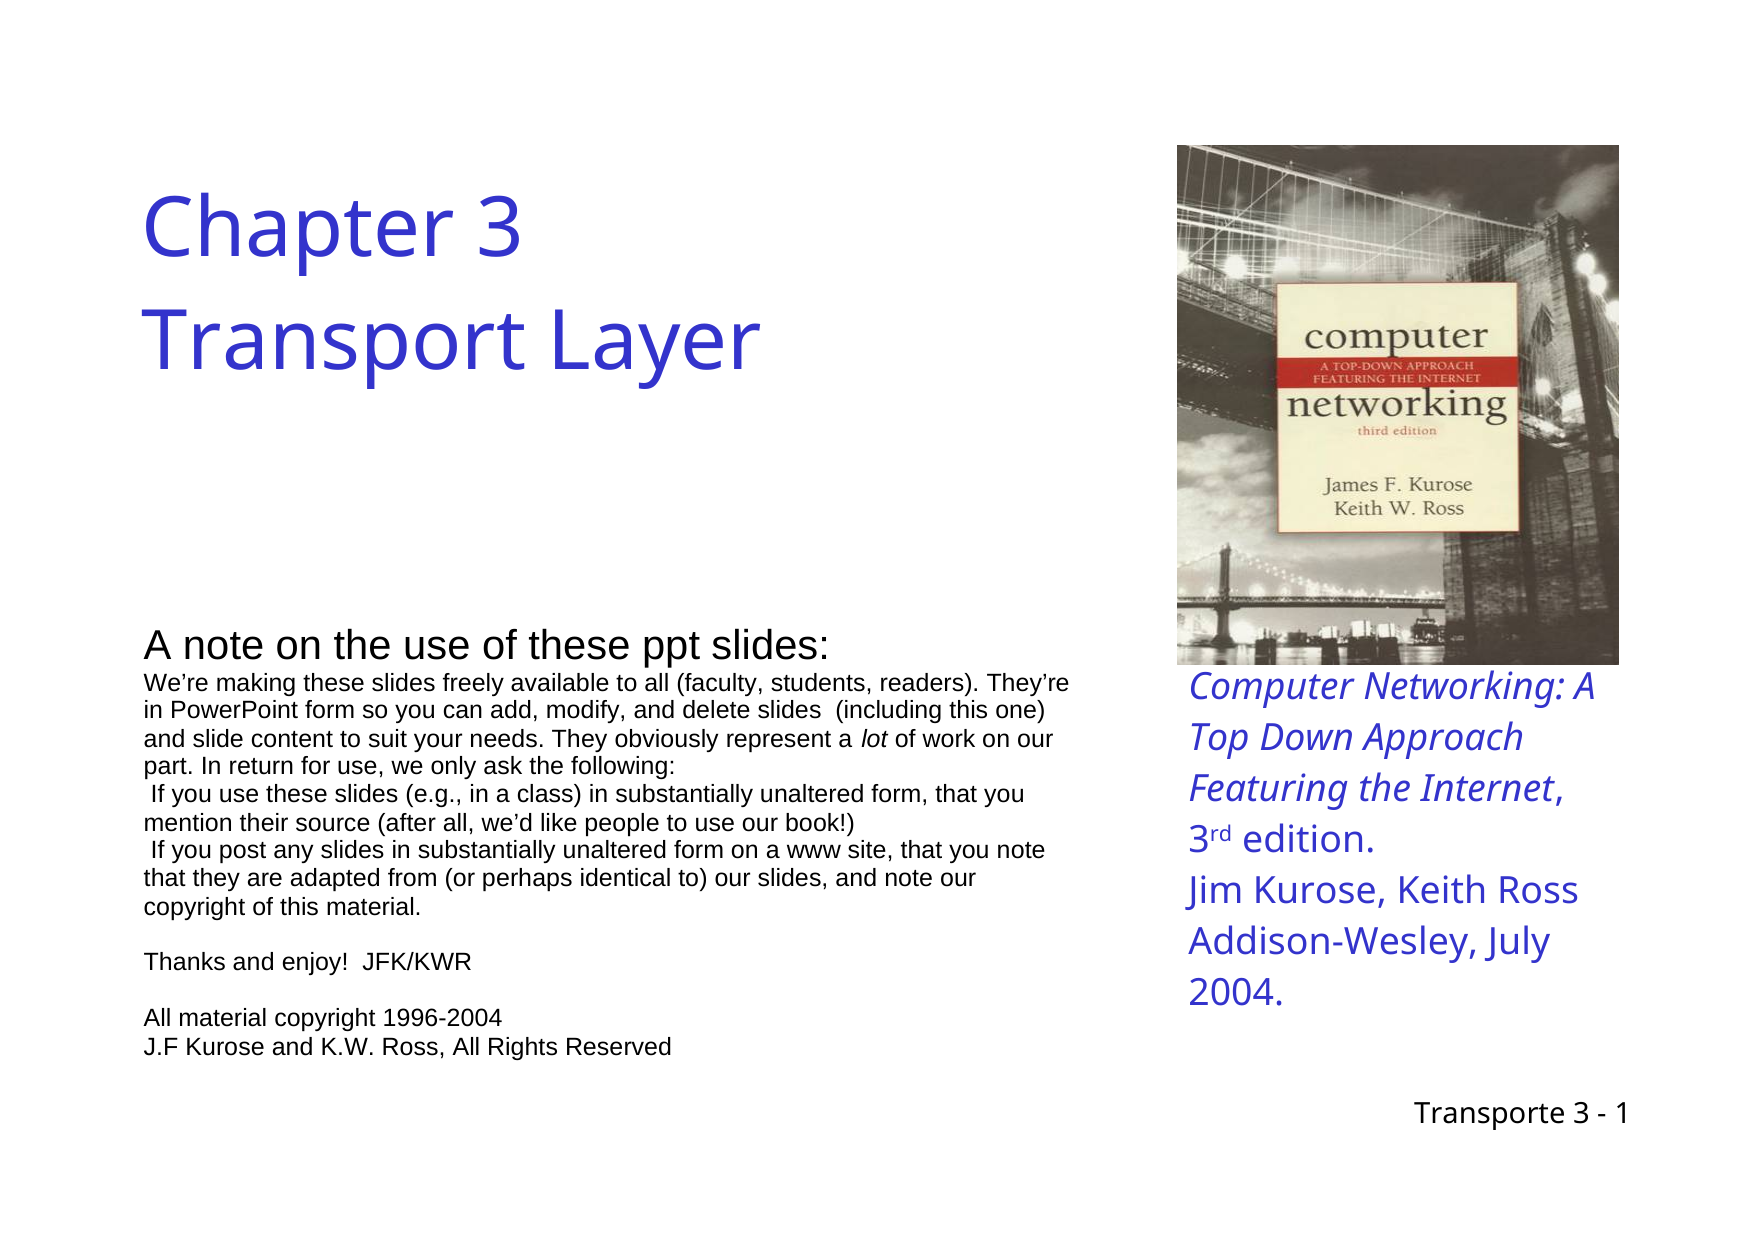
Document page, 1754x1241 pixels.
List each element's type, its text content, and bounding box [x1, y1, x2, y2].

text_box A note on the use of these ppt slides: We’re making these slides freely available to all (faculty, students, readers). They’re in PowerPoint form so you can add, modify, and delete slides (including this one) and slide content to suit your needs. They obviously represent a lot of work on our part. In return for use, we only ask the following: If you use these slides (e.g., in a class) in substantially unaltered form, that you mention their source (after all, we’d like people to use our book!) If you post any slides in substantially unaltered form on a www site, that you note that they are adapted from (or perhaps identical to) our slides, and note our copyright of this material. Thanks and enjoy! JFK/KWR All material copyright 1996-2004 J.F Kurose and K.W. Ross, All Rights Reserved [128, 614, 1092, 1068]
text_box Chapter 3 Transport Layer [126, 139, 1159, 422]
picture [1177, 145, 1619, 666]
text_box Computer Networking: A Top Down Approach Featuring the Internet, 3rd edition. Jim Kurose, Keith Ross Addison-Wesley, July 2004. [1173, 629, 1663, 1098]
